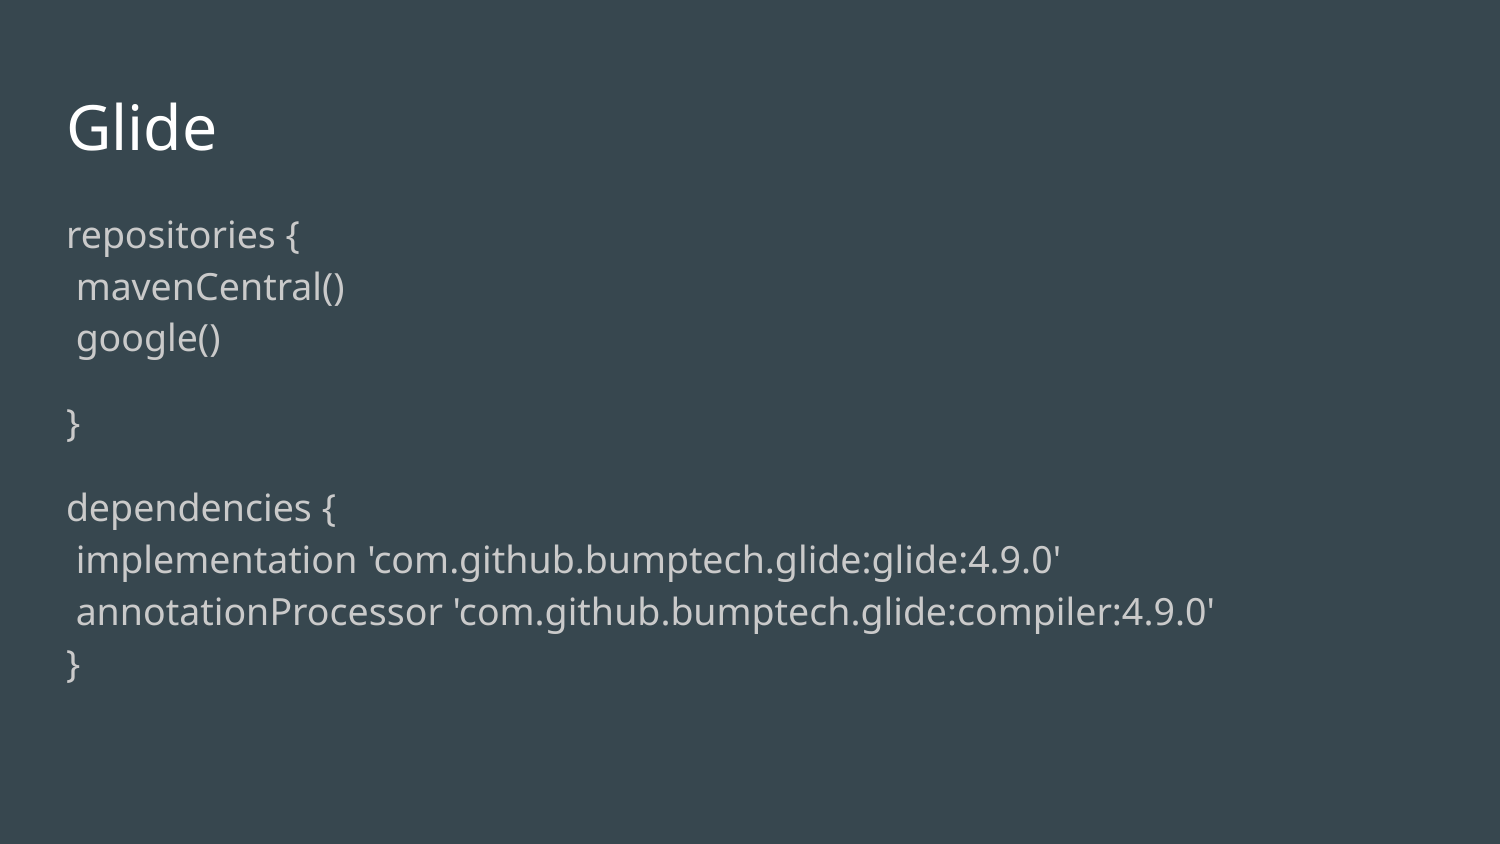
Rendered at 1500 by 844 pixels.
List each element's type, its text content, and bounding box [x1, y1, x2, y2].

title Glide [51, 72, 1449, 167]
list repositories { mavenCentral() google() } dependencies { implementation 'com.github.bumptech.glide:glide:4.9.0' annotationProcessor 'com.github.bumptech.glide:compiler:4.9.0' } [51, 189, 1449, 750]
